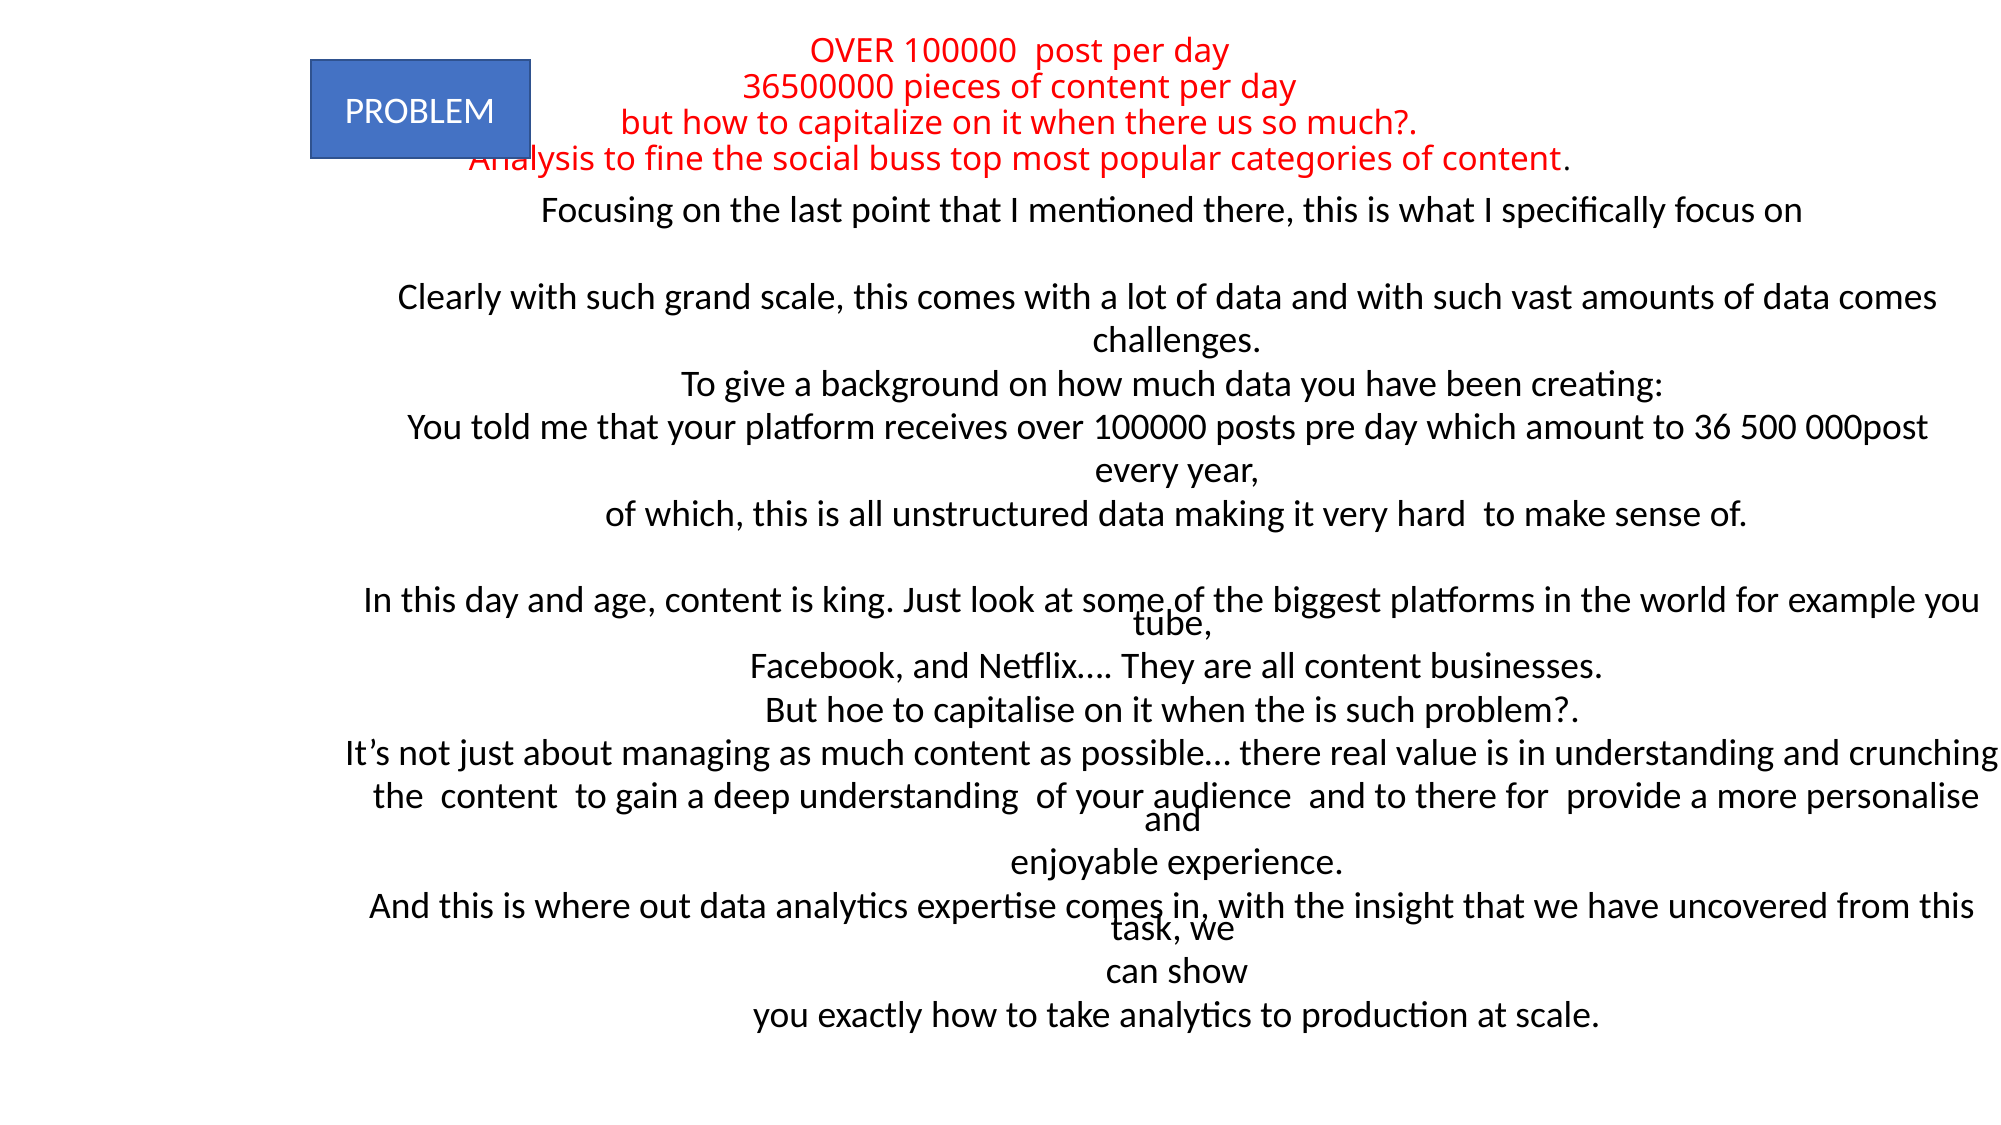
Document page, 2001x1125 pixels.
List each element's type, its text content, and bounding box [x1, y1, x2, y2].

text_box PROBLEM [311, 60, 530, 158]
title OVER 100000 post per day 36500000 pieces of content per day but how to capitalize on it when there us so much?. Analysis to fine the social buss top most popular categories of content. [293, 0, 1746, 186]
subtitle Focusing on the last point that I mentioned there, this is what I specifically focus on Clearly with such grand scale, this comes with a lot of data and with such vast amounts of data comes challenges. To give a background on how much data you have been creating: You told me that your platform receives over 100000 posts pre day which amount to 36 500 000post every year, of which, this is all unstructured data making it very hard to make sense of. In this day and age, content is king. Just look at some of the biggest platforms in the world for example you tube, Facebook, and Netflix…. They are all content businesses. But hoe to capitalise on it when the is such problem?. It’s not just about managing as much content as possible… there real value is in understanding and crunching the content to gain a deep understanding of your audience and to there for provide a more personalise and enjoyable experience. And this is where out data analytics expertise comes in, with the insight that we have uncovered from this task, we can show you exactly how to take analytics to production at scale. [319, 197, 2000, 1125]
